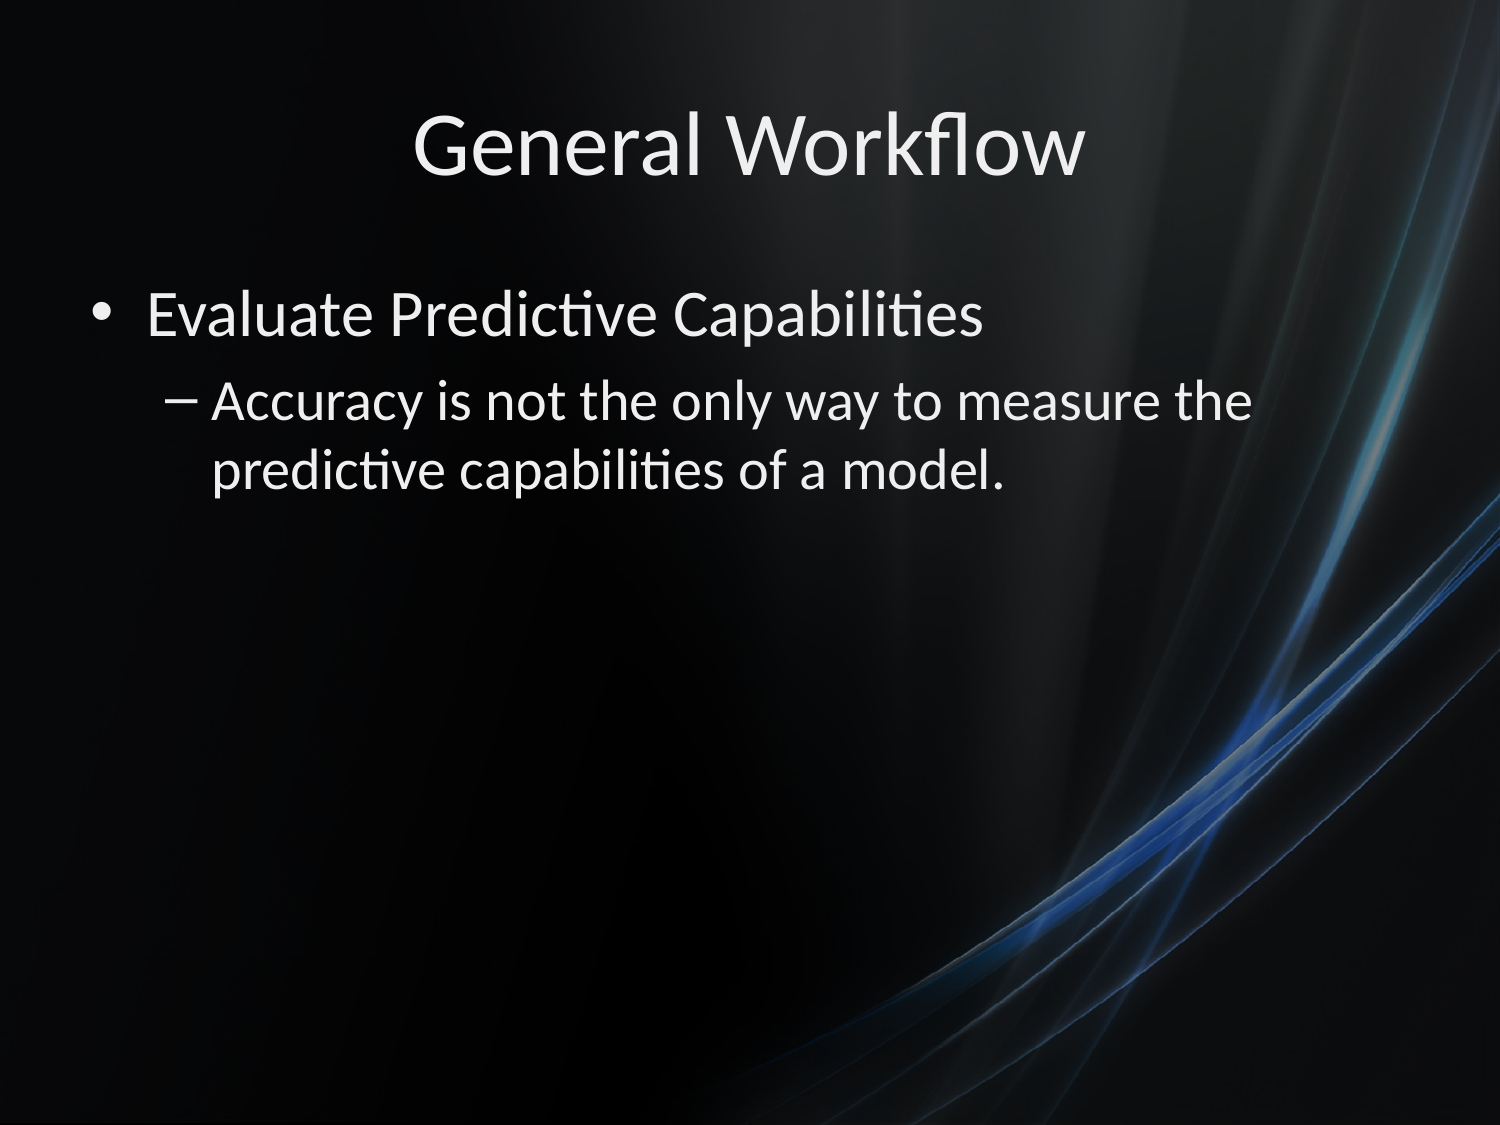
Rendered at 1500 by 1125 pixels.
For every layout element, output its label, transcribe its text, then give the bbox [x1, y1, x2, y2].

picture [0, 0, 1500, 1125]
list Evaluate Predictive Capabilities Accuracy is not the only way to measure the predictive capabilities of a model. [75, 262, 1425, 1005]
title General Workflow [75, 45, 1425, 233]
